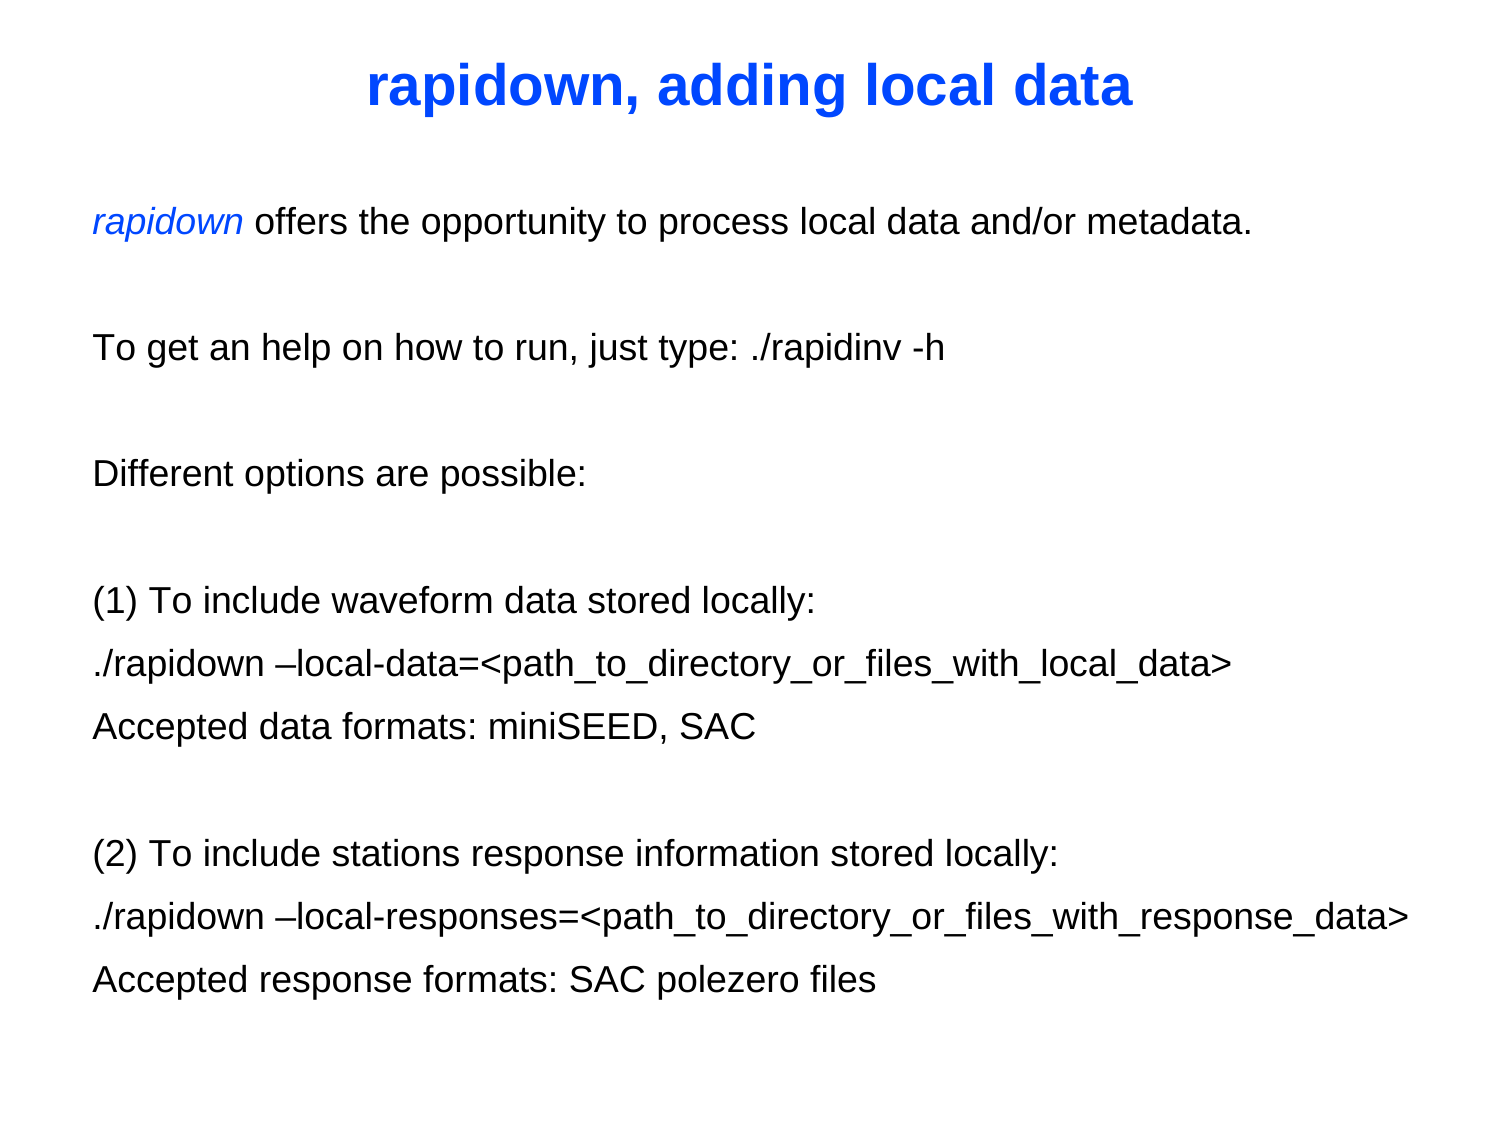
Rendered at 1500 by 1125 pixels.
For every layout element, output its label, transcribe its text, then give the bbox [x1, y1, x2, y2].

text_box rapidown offers the opportunity to process local data and/or metadata. To get an help on how to run, just type: ./rapidinv -h Different options are possible: (1) To include waveform data stored locally: ./rapidown –local-data=<path_to_directory_or_files_with_local_data> Accepted data formats: miniSEED, SAC (2) To include stations response information stored locally: ./rapidown –local-responses=<path_to_directory_or_files_with_response_data> Accepted response formats: SAC polezero files [77, 188, 1441, 1071]
text_box rapidown, adding local data [0, 39, 1500, 125]
